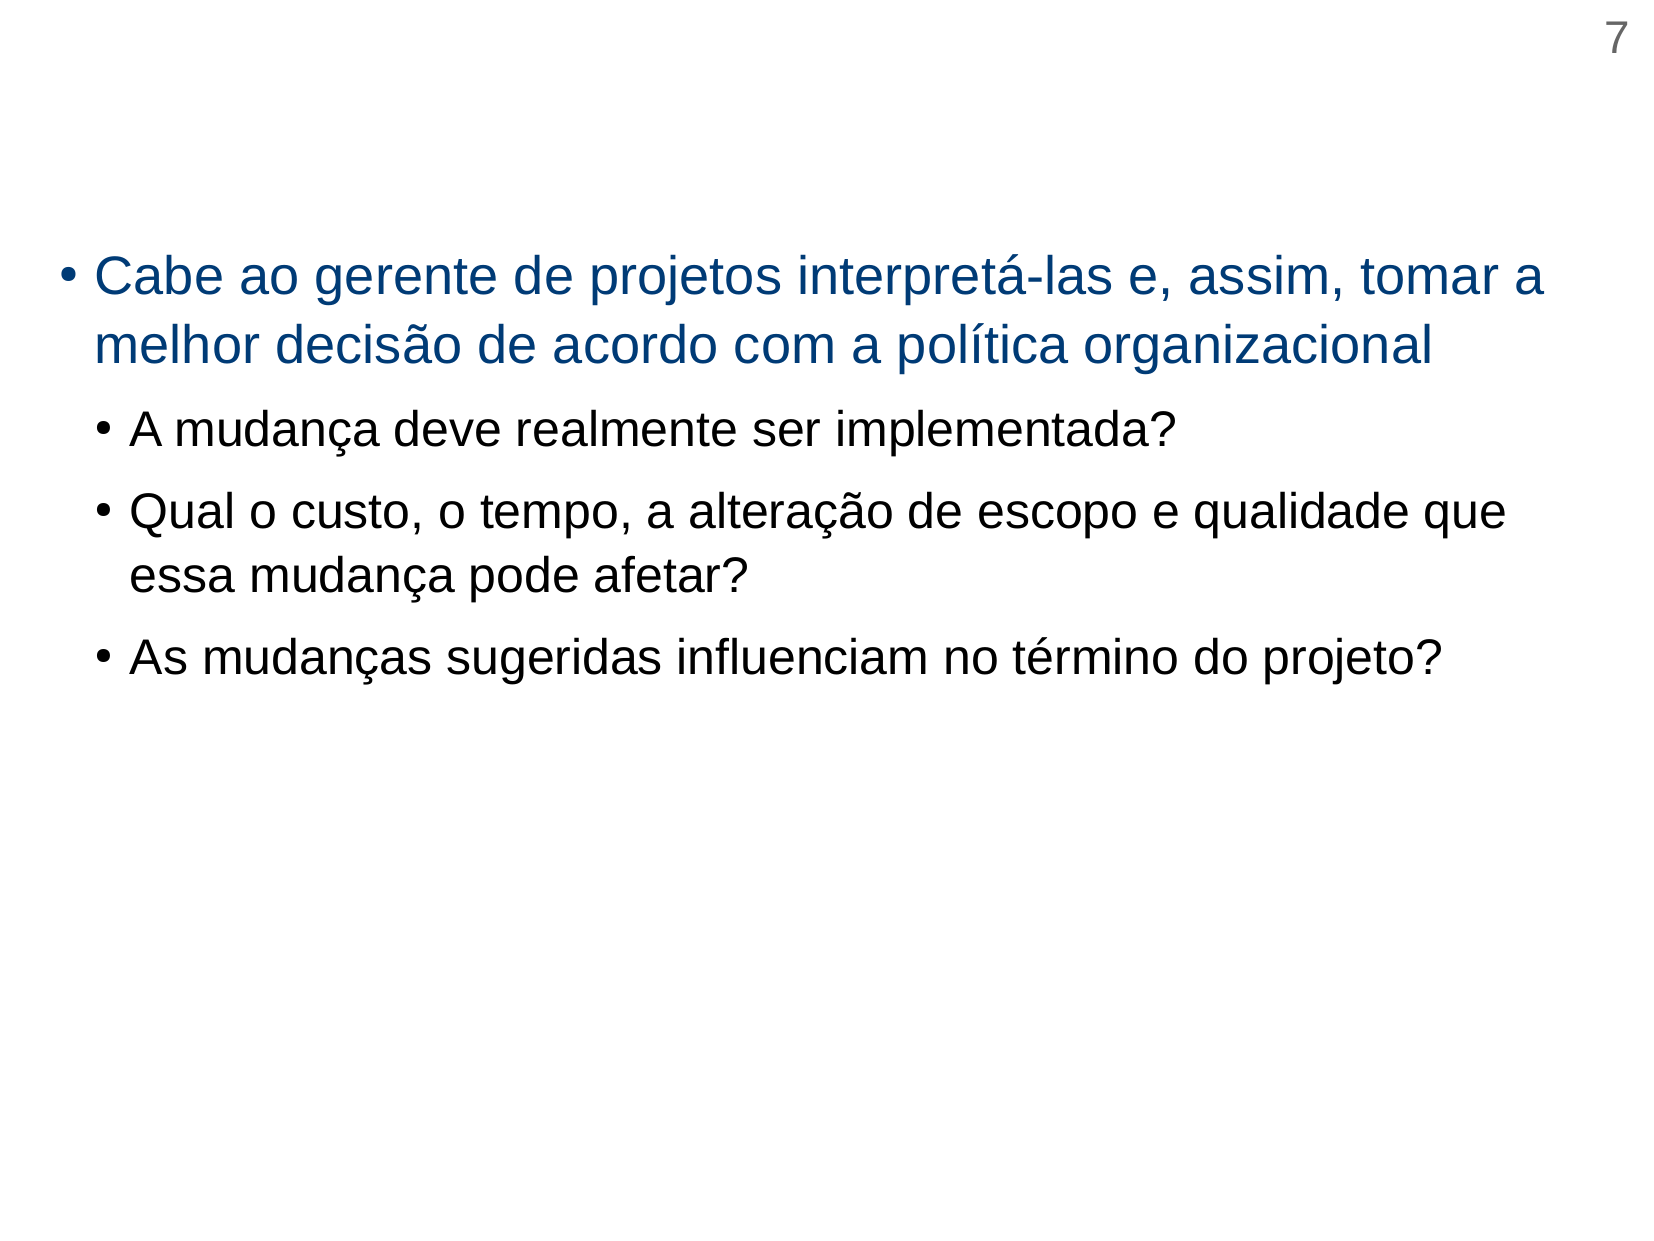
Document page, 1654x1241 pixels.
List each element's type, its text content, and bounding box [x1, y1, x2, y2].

list Cabe ao gerente de projetos interpretá-las e, assim, tomar a melhor decisão de acordo com a política organizacional A mudança deve realmente ser implementada? Qual o custo, o tempo, a alteração de escopo e qualidade que essa mudança pode afetar? As mudanças sugeridas influenciam no término do projeto? [59, 236, 1595, 1211]
